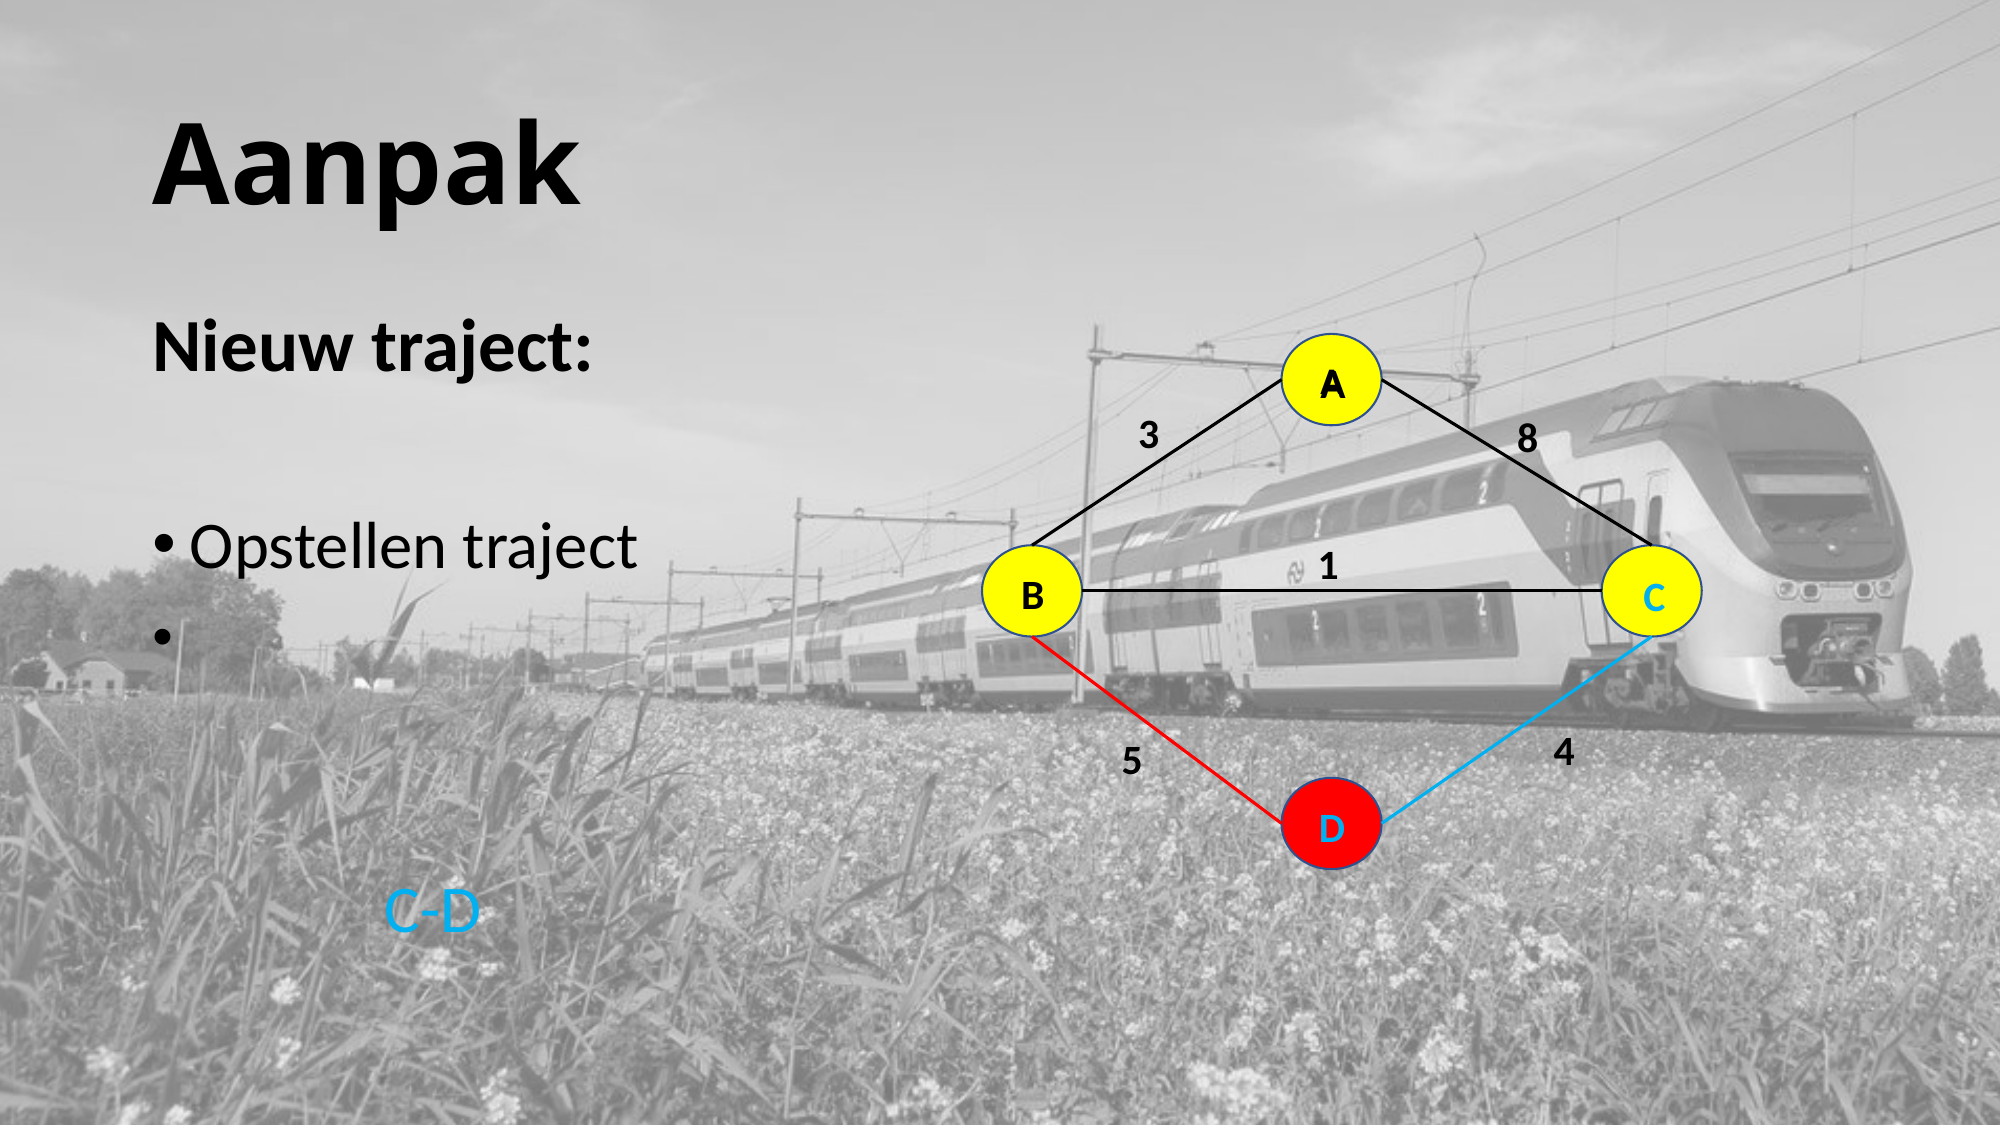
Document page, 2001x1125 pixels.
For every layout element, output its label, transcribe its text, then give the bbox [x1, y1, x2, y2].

text_box 8 [1502, 402, 1729, 469]
text_box A [1349, 410, 1502, 415]
title Aanpak [137, 59, 1863, 278]
text_box 4 [1538, 716, 1765, 782]
picture [0, 0, 2000, 1125]
text_box C [1628, 562, 1855, 629]
text_box D [1303, 793, 1530, 859]
text_box [1601, 545, 1691, 637]
text_box 3 [1123, 398, 1349, 465]
list Nieuw traject: Opstellen traject C-D [137, 299, 1863, 1014]
text_box 5 [1106, 724, 1333, 791]
text_box [1281, 777, 1369, 870]
text_box B [1006, 560, 1232, 627]
text_box 1 [1302, 530, 1529, 596]
text_box [1281, 333, 1369, 398]
text_box A [1305, 349, 1532, 410]
text_box [982, 545, 1069, 637]
text_box [1349, 415, 1364, 423]
